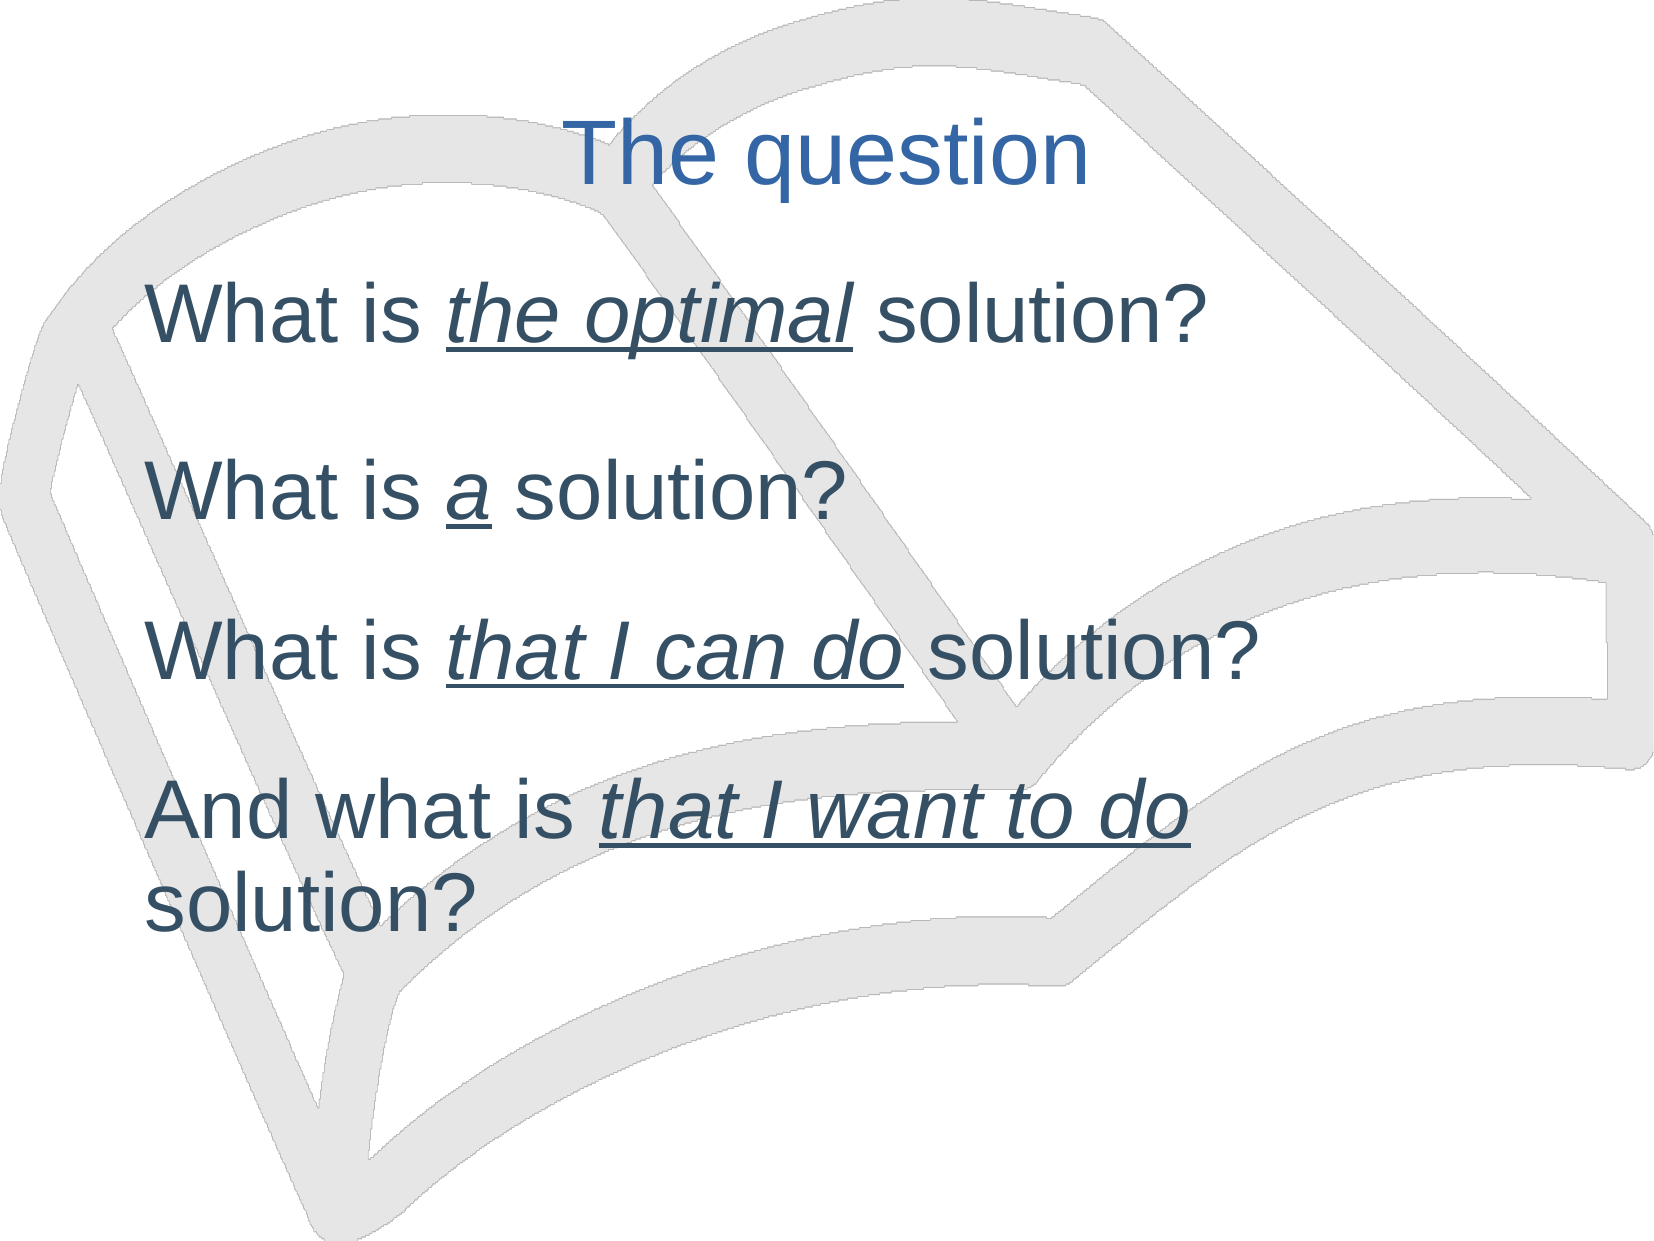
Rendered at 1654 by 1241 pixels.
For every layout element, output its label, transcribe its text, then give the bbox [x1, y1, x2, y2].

text_box What is the optimal solution? [129, 259, 1418, 368]
text_box What is a solution? [129, 437, 1418, 545]
text_box And what is that I want to do solution? [129, 755, 1418, 957]
title The question [82, 49, 1571, 257]
picture [0, 0, 1654, 1241]
text_box What is that I can do solution? [129, 596, 1418, 705]
